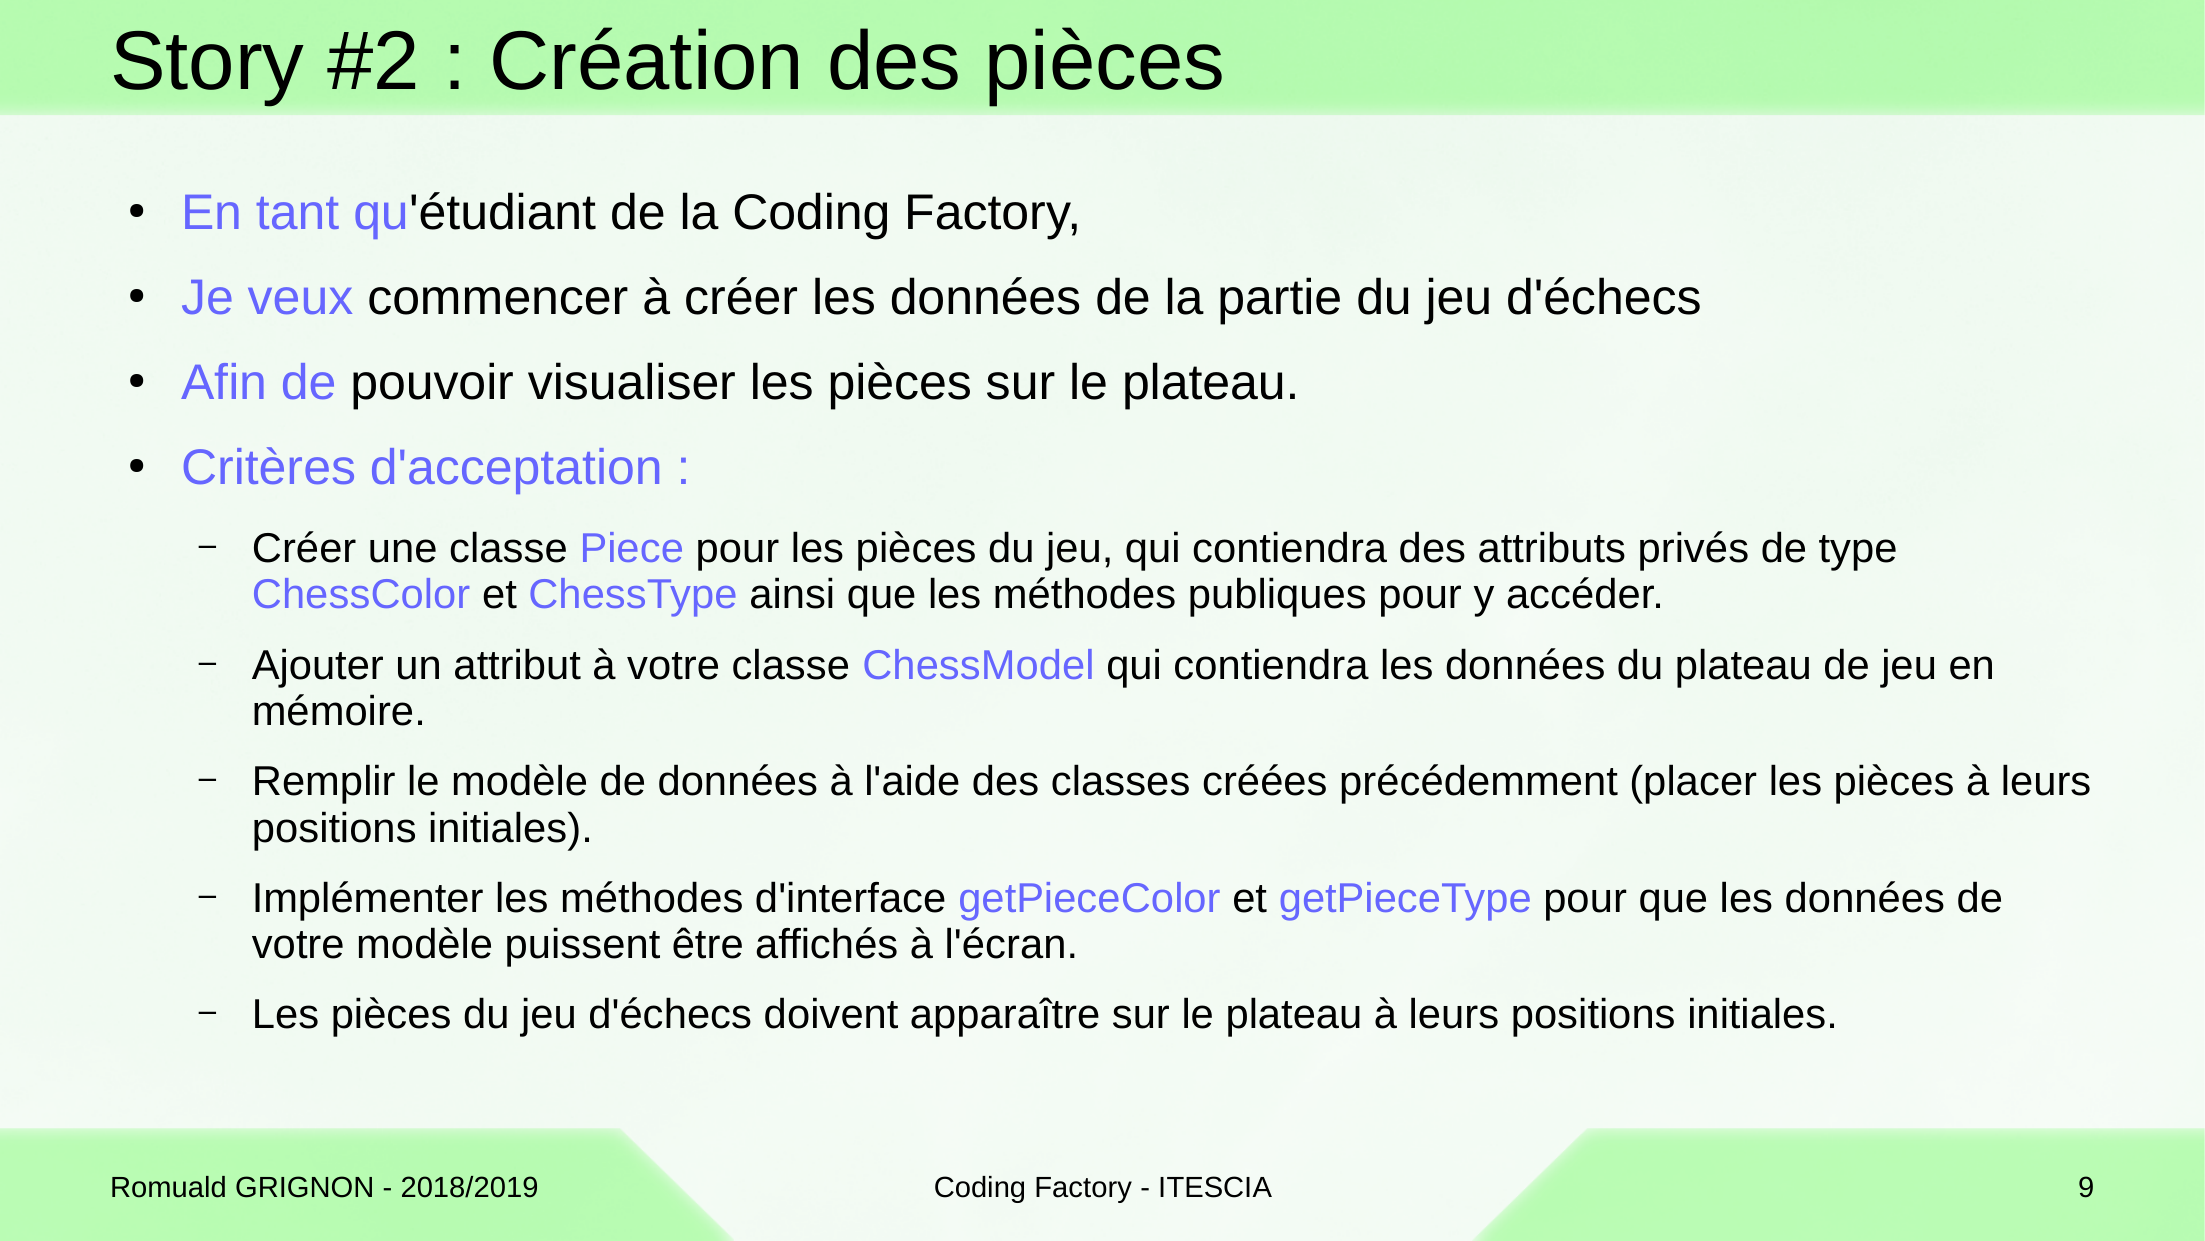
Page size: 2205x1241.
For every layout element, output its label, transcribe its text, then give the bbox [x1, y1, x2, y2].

picture [0, 0, 2205, 1241]
title Story #2 : Création des pièces [110, 49, 2095, 254]
list En tant qu'étudiant de la Coding Factory, Je veux commencer à créer les données de la partie du jeu d'échecs Afin de pouvoir visualiser les pièces sur le plateau. Critères d'acceptation : Créer une classe Piece pour les pièces du jeu, qui contiendra des attributs privés de type ChessColor et ChessType ainsi que les méthodes publiques pour y accéder. Ajouter un attribut à votre classe ChessModel qui contiendra les données du plateau de jeu en mémoire. Remplir le modèle de données à l'aide des classes créées précédemment (placer les pièces à leurs positions initiales). Implémenter les méthodes d'interface getPieceColor et getPieceType pour que les données de votre modèle puissent être affichés à l'écran. Les pièces du jeu d'échecs doivent apparaître sur le plateau à leurs positions initiales. [110, 254, 2095, 1182]
